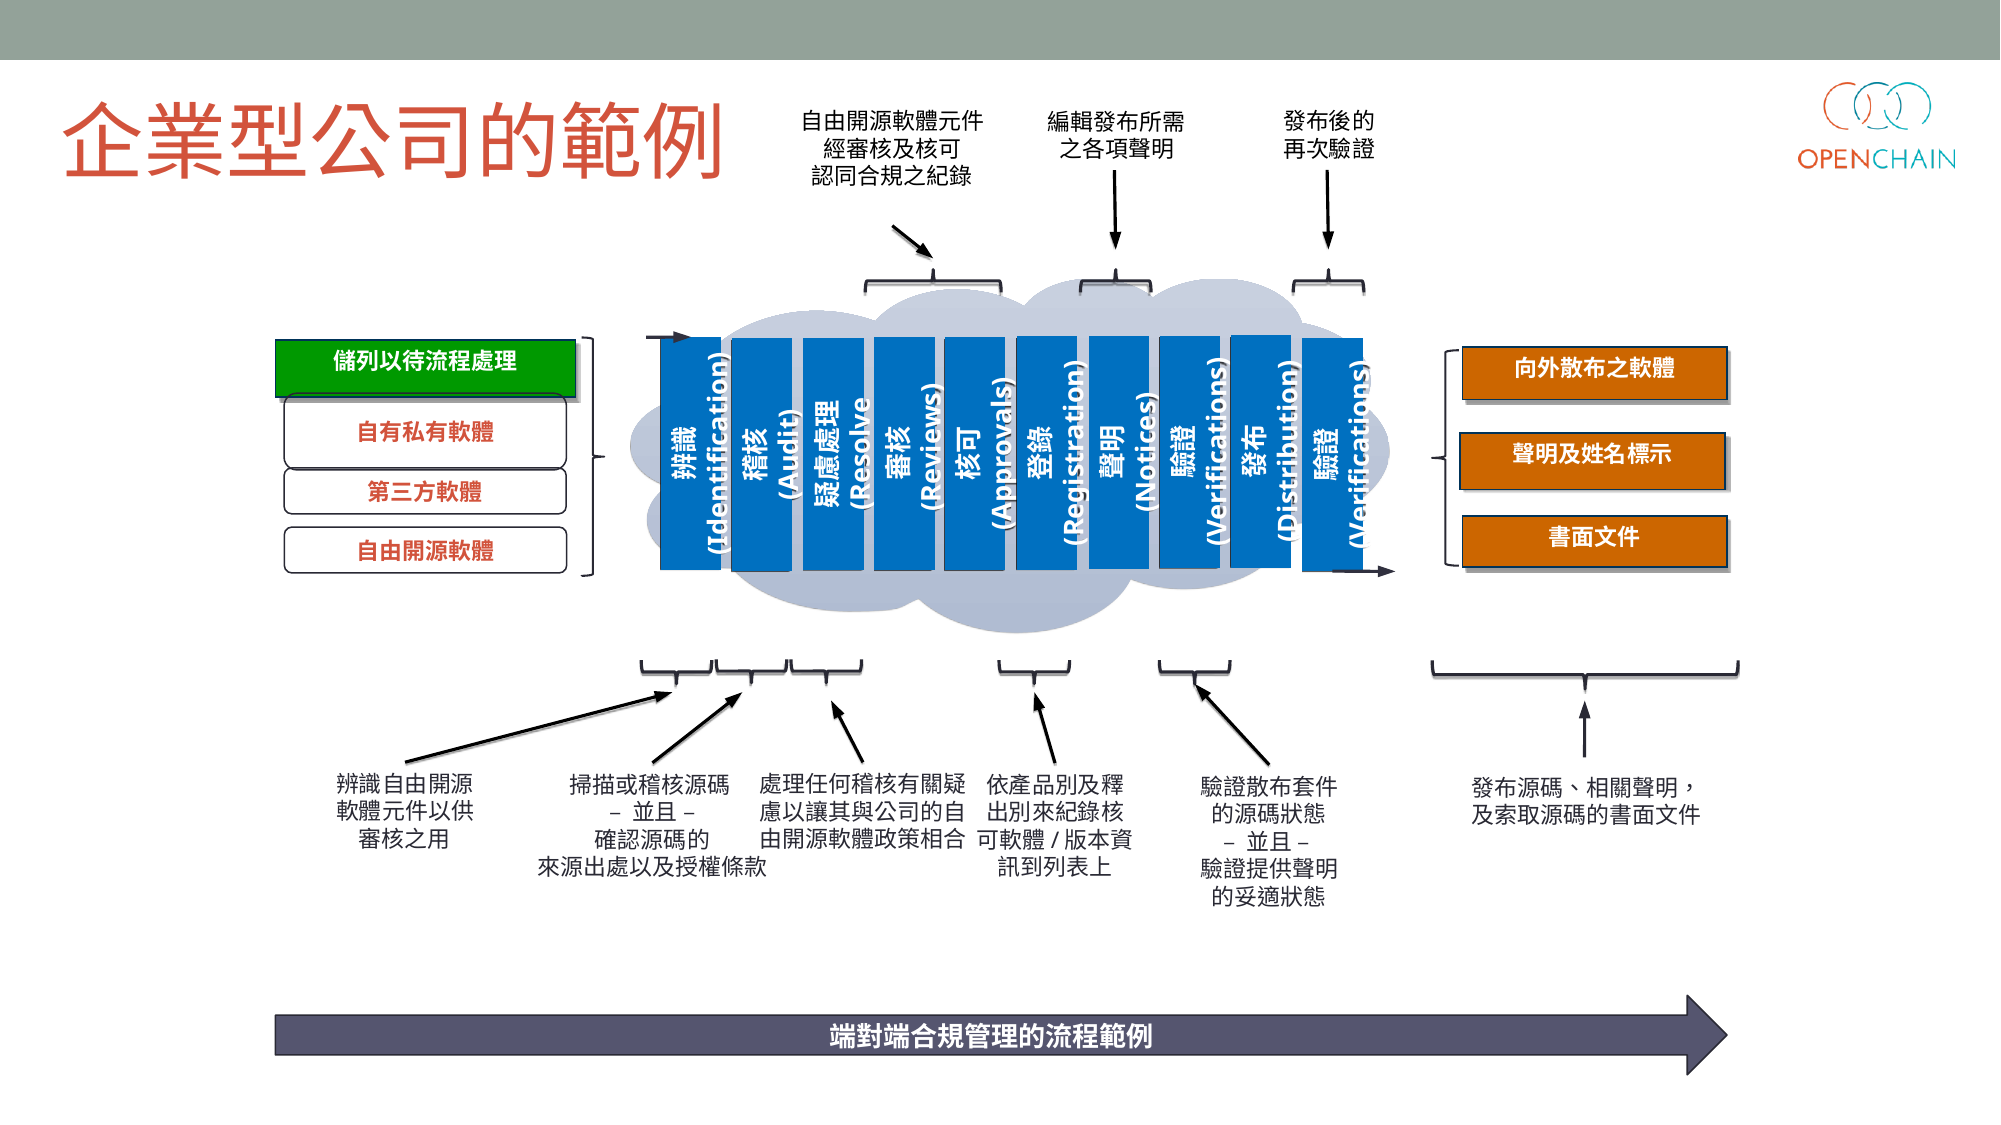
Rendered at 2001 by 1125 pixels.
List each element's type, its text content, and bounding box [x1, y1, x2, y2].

text_box 第三方軟體 [284, 467, 567, 514]
text_box 發布源碼、相關聲明，及索取源碼的書面文件 [1454, 765, 1720, 865]
text_box 書面文件 [1462, 516, 1727, 567]
text_box 稽核 (Audit) [732, 338, 792, 571]
text_box 向外散布之軟體 [1462, 347, 1727, 400]
text_box 聲明 (Notices) [1089, 336, 1149, 569]
text_box [1363, 408, 1390, 497]
text_box 自有私有軟體 [284, 393, 567, 468]
text_box 發布後的 再次驗證 [1199, 99, 1459, 173]
text_box 依產品別及釋出別來紀錄核可軟體/版本資訊到列表上 [960, 763, 1150, 945]
text_box 發布 (Distribution) [1231, 335, 1291, 568]
text_box 企業型公司的範例 [45, 82, 787, 336]
text_box 自由開源軟體 [284, 527, 567, 573]
text_box 聲明及姓名標示 [1460, 433, 1725, 489]
text_box 自由開源軟體元件 經審核及核可 認同合規之紀錄 [763, 99, 1022, 226]
text_box 辨識 (Identification) [661, 337, 721, 570]
text_box [721, 278, 1343, 633]
text_box 審核 (Reviews) [874, 337, 935, 570]
text_box 儲列以待流程處理 [275, 340, 576, 397]
text_box 核可 (Approvals) [945, 337, 1005, 570]
text_box 驗證 (Verifications) [1302, 338, 1363, 571]
text_box [1363, 365, 1371, 395]
text_box 驗證散布套件 的源碼狀態 – 並且 – 驗證提供聲明 的妥適狀態 [1137, 764, 1402, 947]
text_box 驗證 (Verifications) [1160, 336, 1220, 568]
text_box 疑慮處理 (Resolve Issues) [803, 338, 864, 570]
text_box 端對端合規管理的流程範例 [275, 995, 1728, 1075]
text_box 登錄 (Registration) [1017, 336, 1077, 570]
text_box 辨識自由開源軟體元件以供審核之用 [314, 762, 496, 861]
text_box 掃描或稽核源碼 – 並且 – 確認源碼的 來源出處以及授權條款 [515, 762, 790, 917]
text_box 處理任何稽核有關疑慮以讓其與公司的自由開源軟體政策相合 [741, 762, 985, 861]
text_box [630, 405, 661, 484]
text_box [647, 491, 661, 548]
text_box 編輯發布所需 之各項聲明 [987, 99, 1199, 173]
